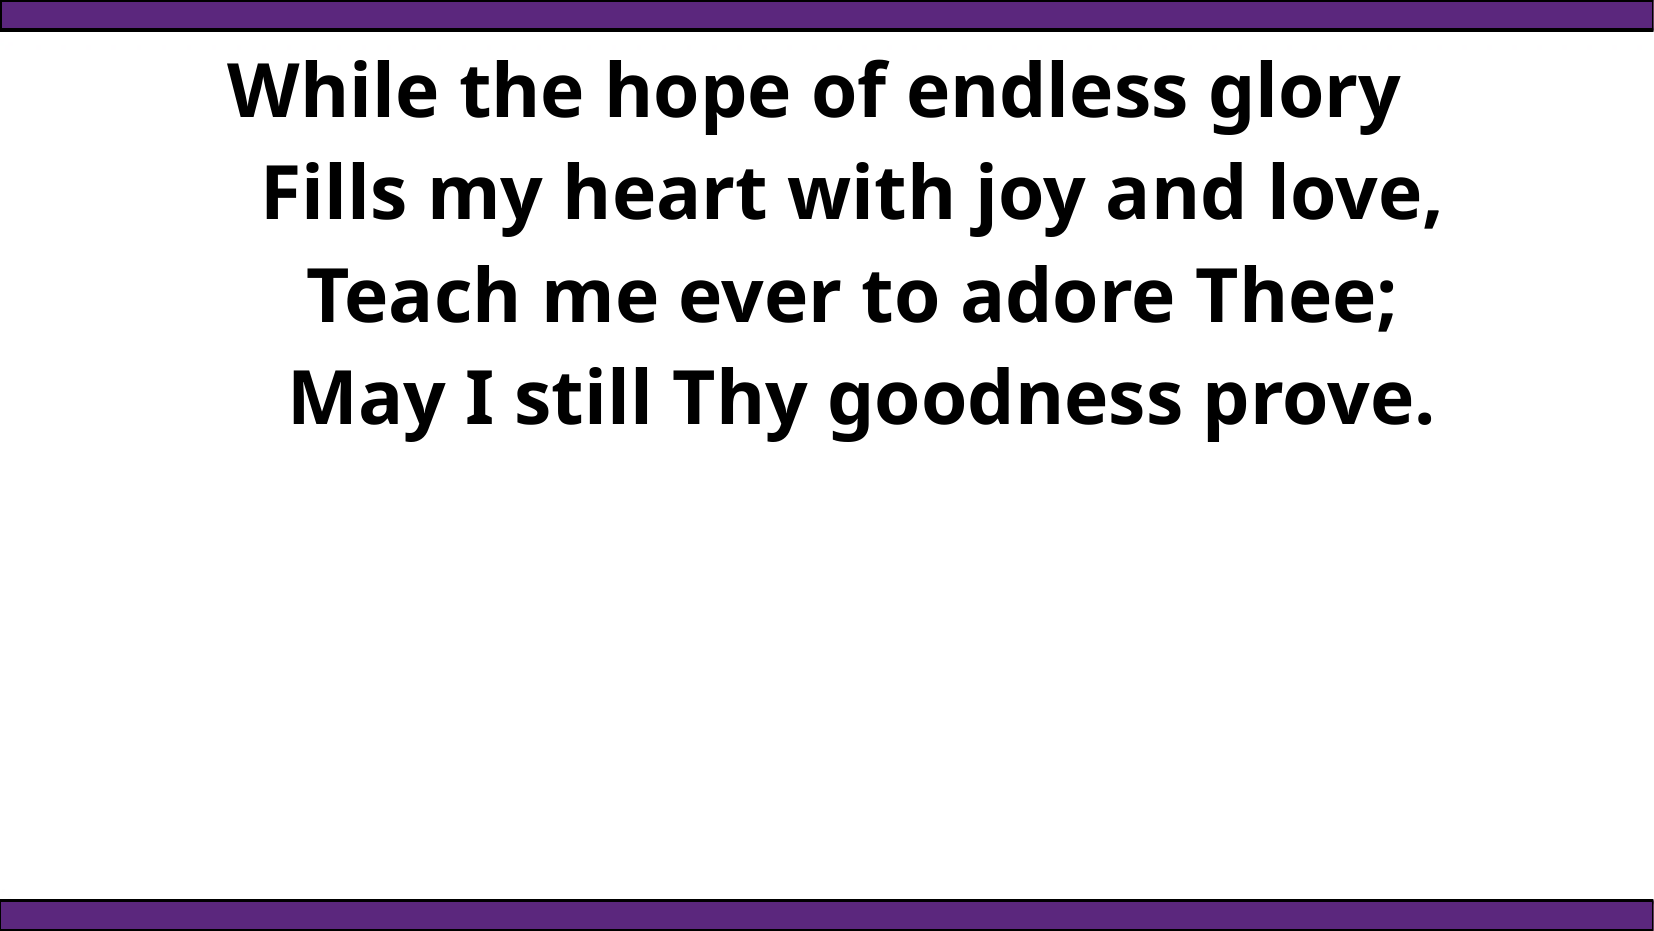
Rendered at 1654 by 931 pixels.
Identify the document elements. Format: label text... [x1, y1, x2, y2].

text_box [0, 0, 1654, 31]
text_box [0, 900, 1654, 931]
text_box While the hope of endless glory Fills my heart with joy and love, Teach me ever to adore Thee; May I still Thy goodness prove. [75, 30, 1576, 445]
picture [0, 31, 1654, 900]
